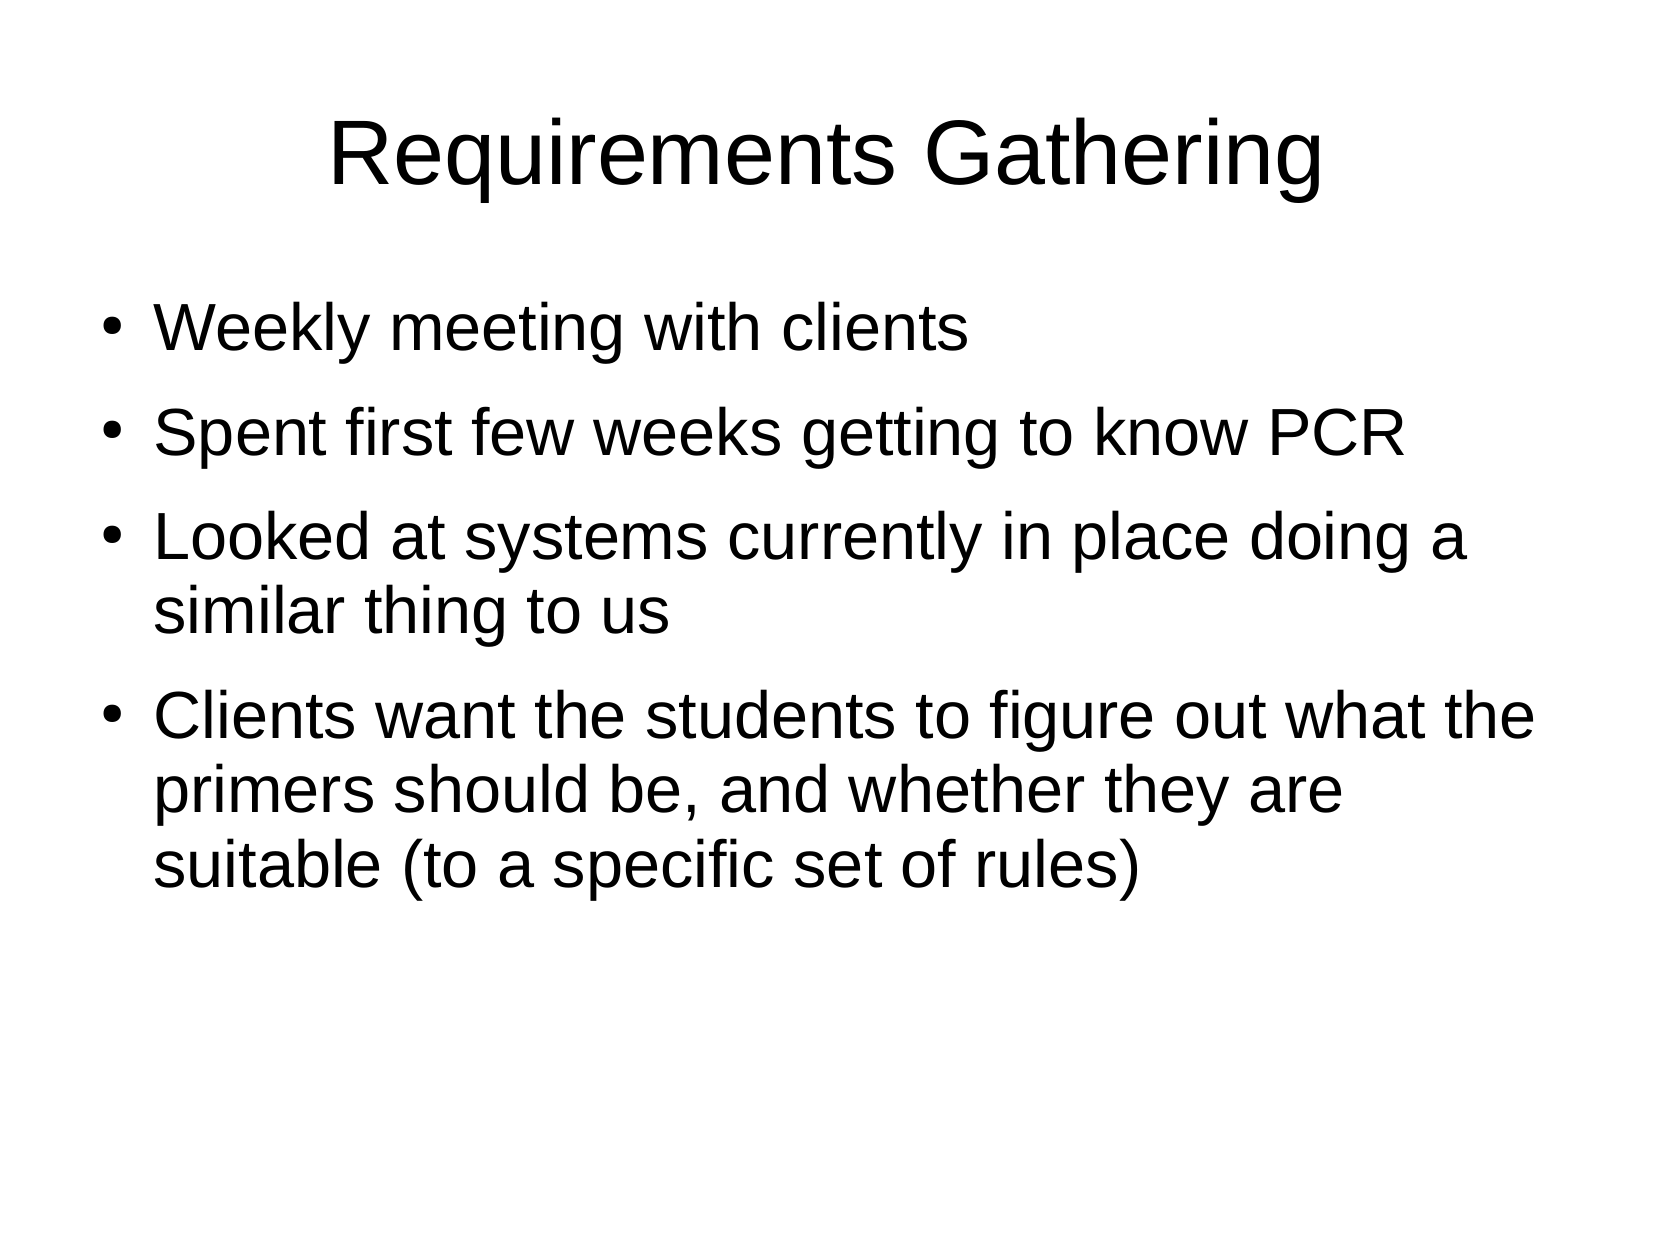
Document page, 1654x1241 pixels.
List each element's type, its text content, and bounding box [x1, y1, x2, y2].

list Weekly meeting with clients Spent first few weeks getting to know PCR Looked at systems currently in place doing a similar thing to us Clients want the students to figure out what the primers should be, and whether they are suitable (to a specific set of rules) [82, 290, 1571, 1109]
title Requirements Gathering [82, 49, 1571, 257]
